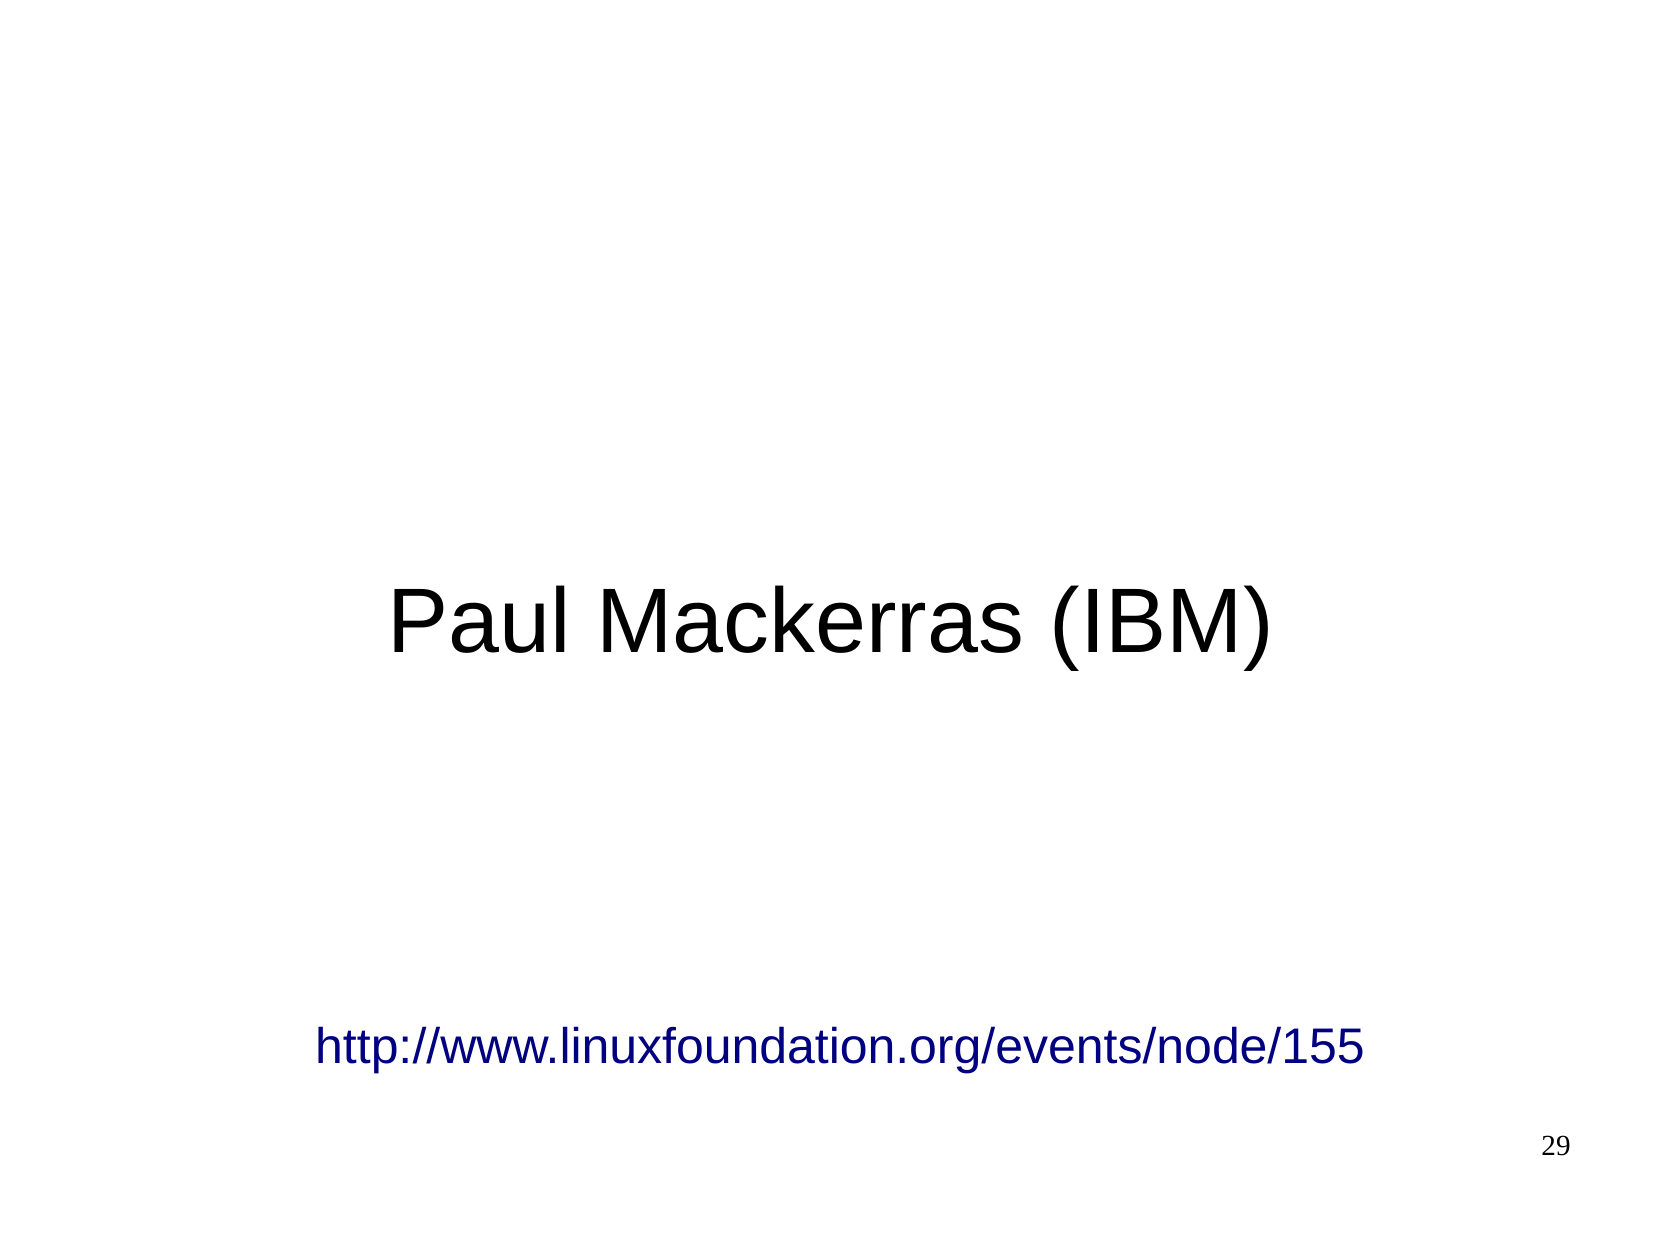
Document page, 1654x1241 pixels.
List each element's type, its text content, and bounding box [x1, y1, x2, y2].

text_box http://www.linuxfoundation.org/events/node/155 [78, 1011, 1617, 1082]
title Paul Mackerras (IBM) [86, 525, 1576, 718]
